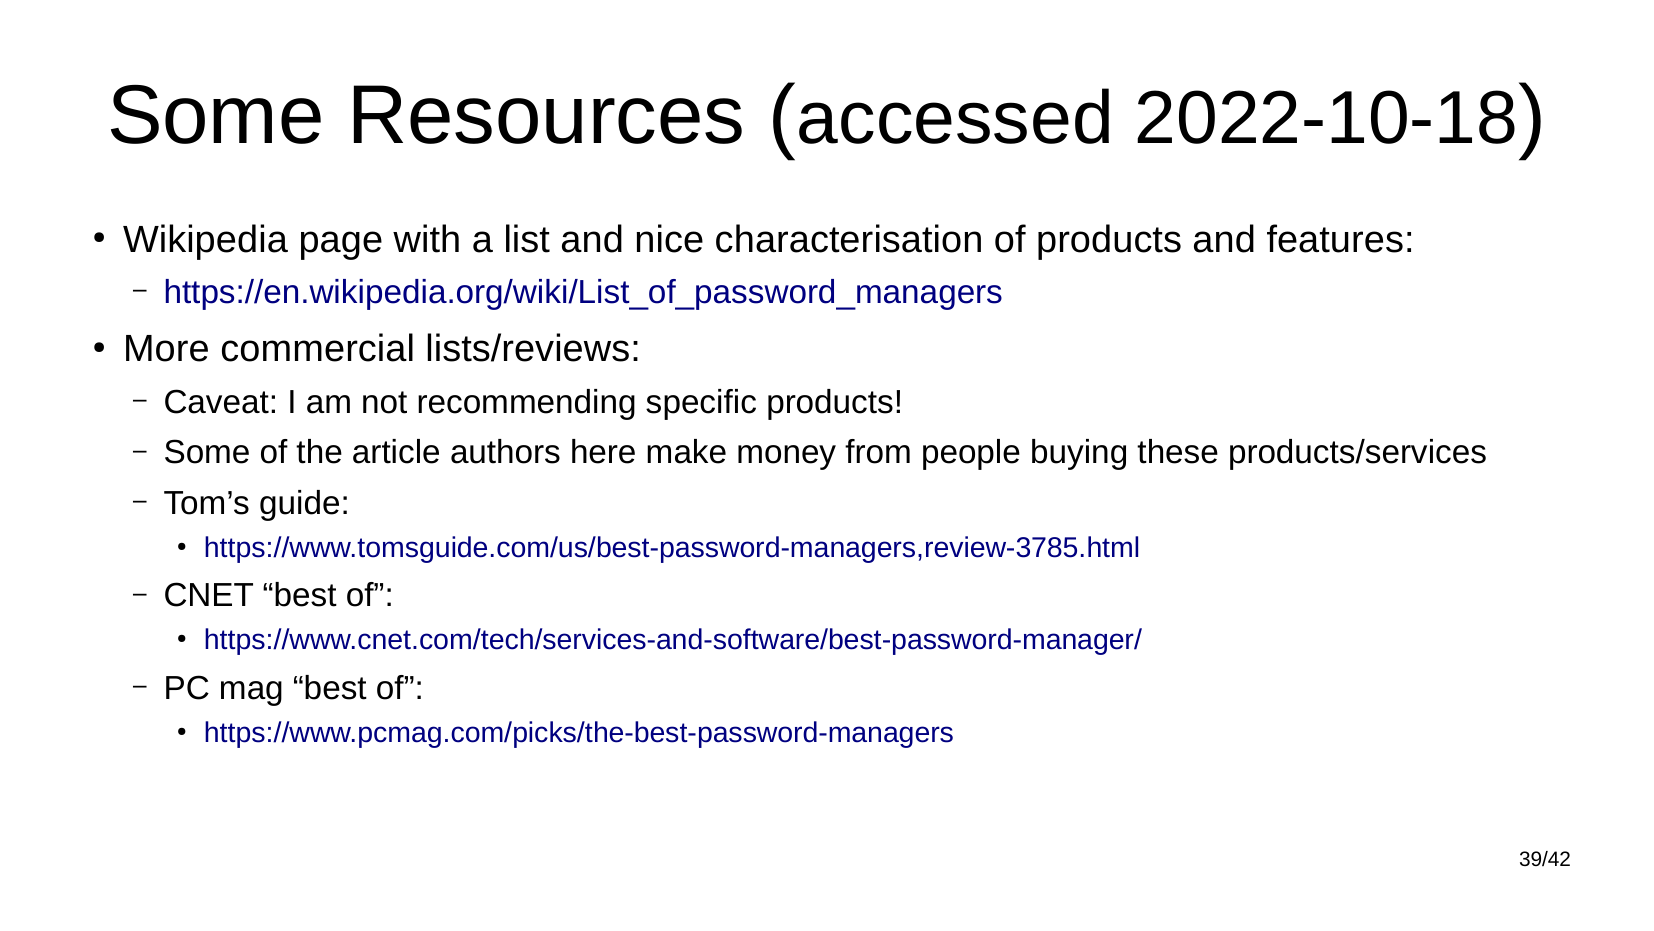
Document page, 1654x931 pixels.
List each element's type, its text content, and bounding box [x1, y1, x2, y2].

title Some Resources (accessed 2022-10-18) [82, 37, 1571, 193]
list Wikipedia page with a list and nice characterisation of products and features: https://en.wikipedia.org/wiki/List_of_password_managers More commercial lists/reviews: Caveat: I am not recommending specific products! Some of the article authors here make money from people buying these products/services Tom’s guide: https://www.tomsguide.com/us/best-password-managers,review-3785.html CNET “best of”: https://www.cnet.com/tech/services-and-software/best-password-manager/ PC mag “best of”: https://www.pcmag.com/picks/the-best-password-managers [82, 217, 1571, 758]
